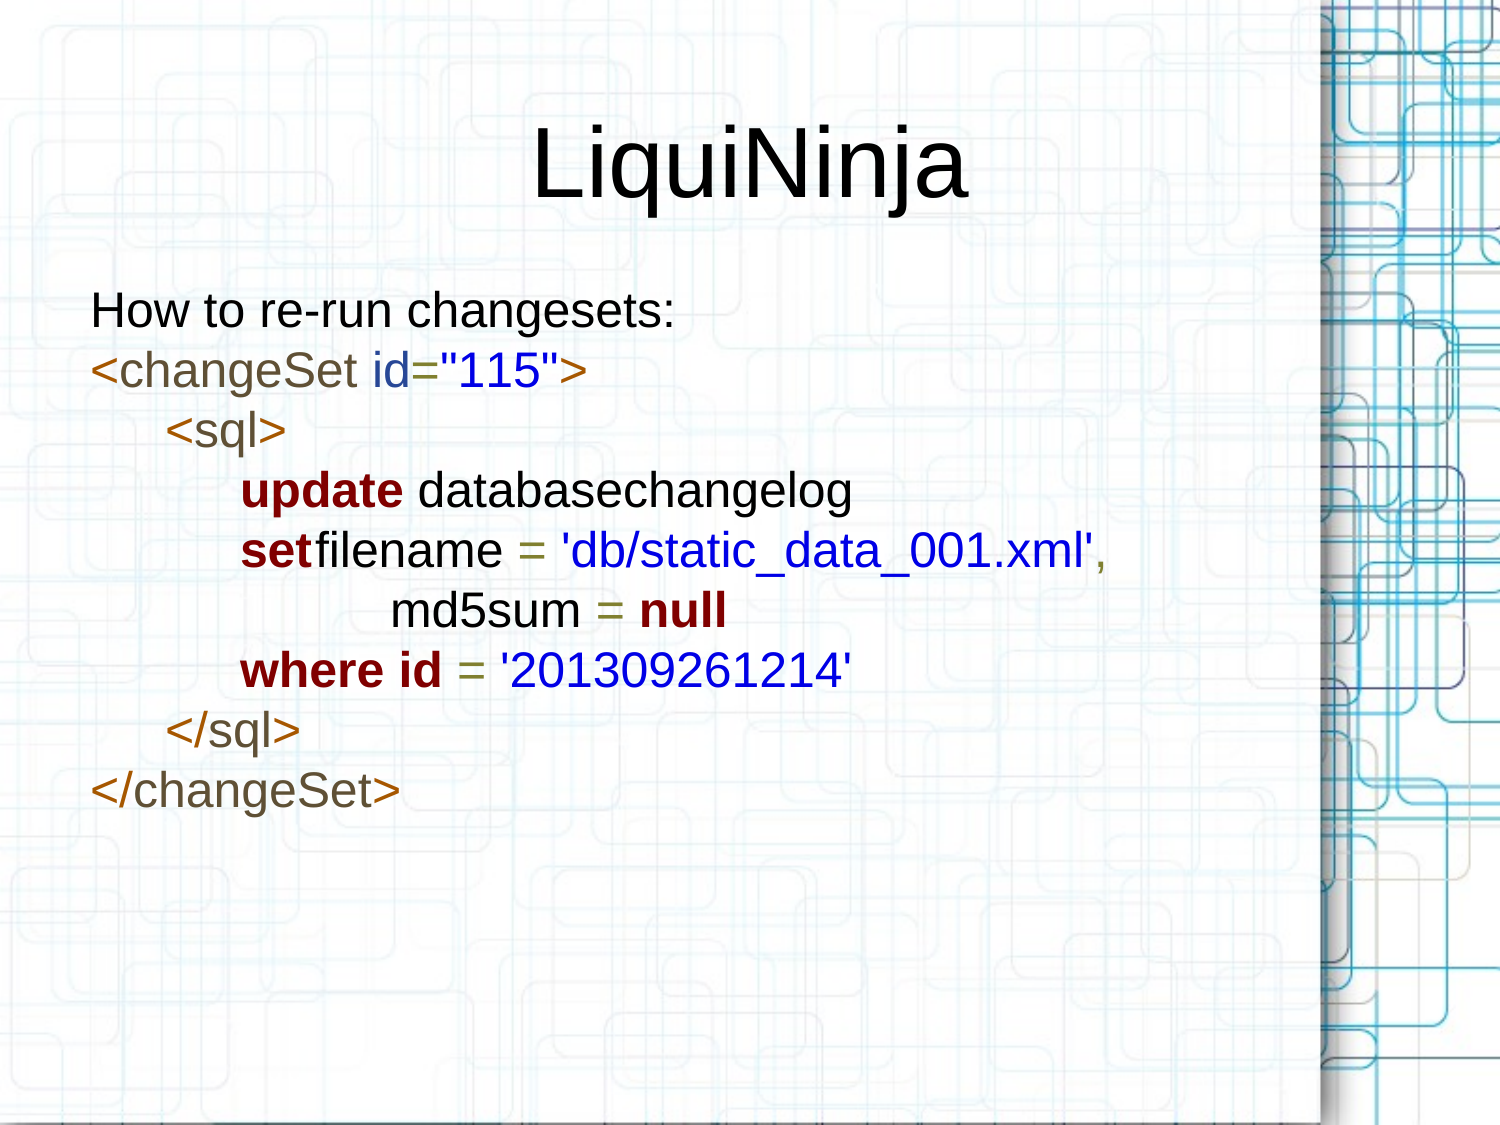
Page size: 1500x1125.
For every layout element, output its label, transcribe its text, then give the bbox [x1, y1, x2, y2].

picture [0, 0, 1500, 1125]
title LiquiNinja [75, 45, 1425, 233]
list How to re-run changesets: <changeSet id="115"> <sql> update databasechangelog set filename = 'db/static_data_001.xml', md5sum = null where id = '201309261214' </sql> </changeSet> [75, 262, 1425, 1078]
